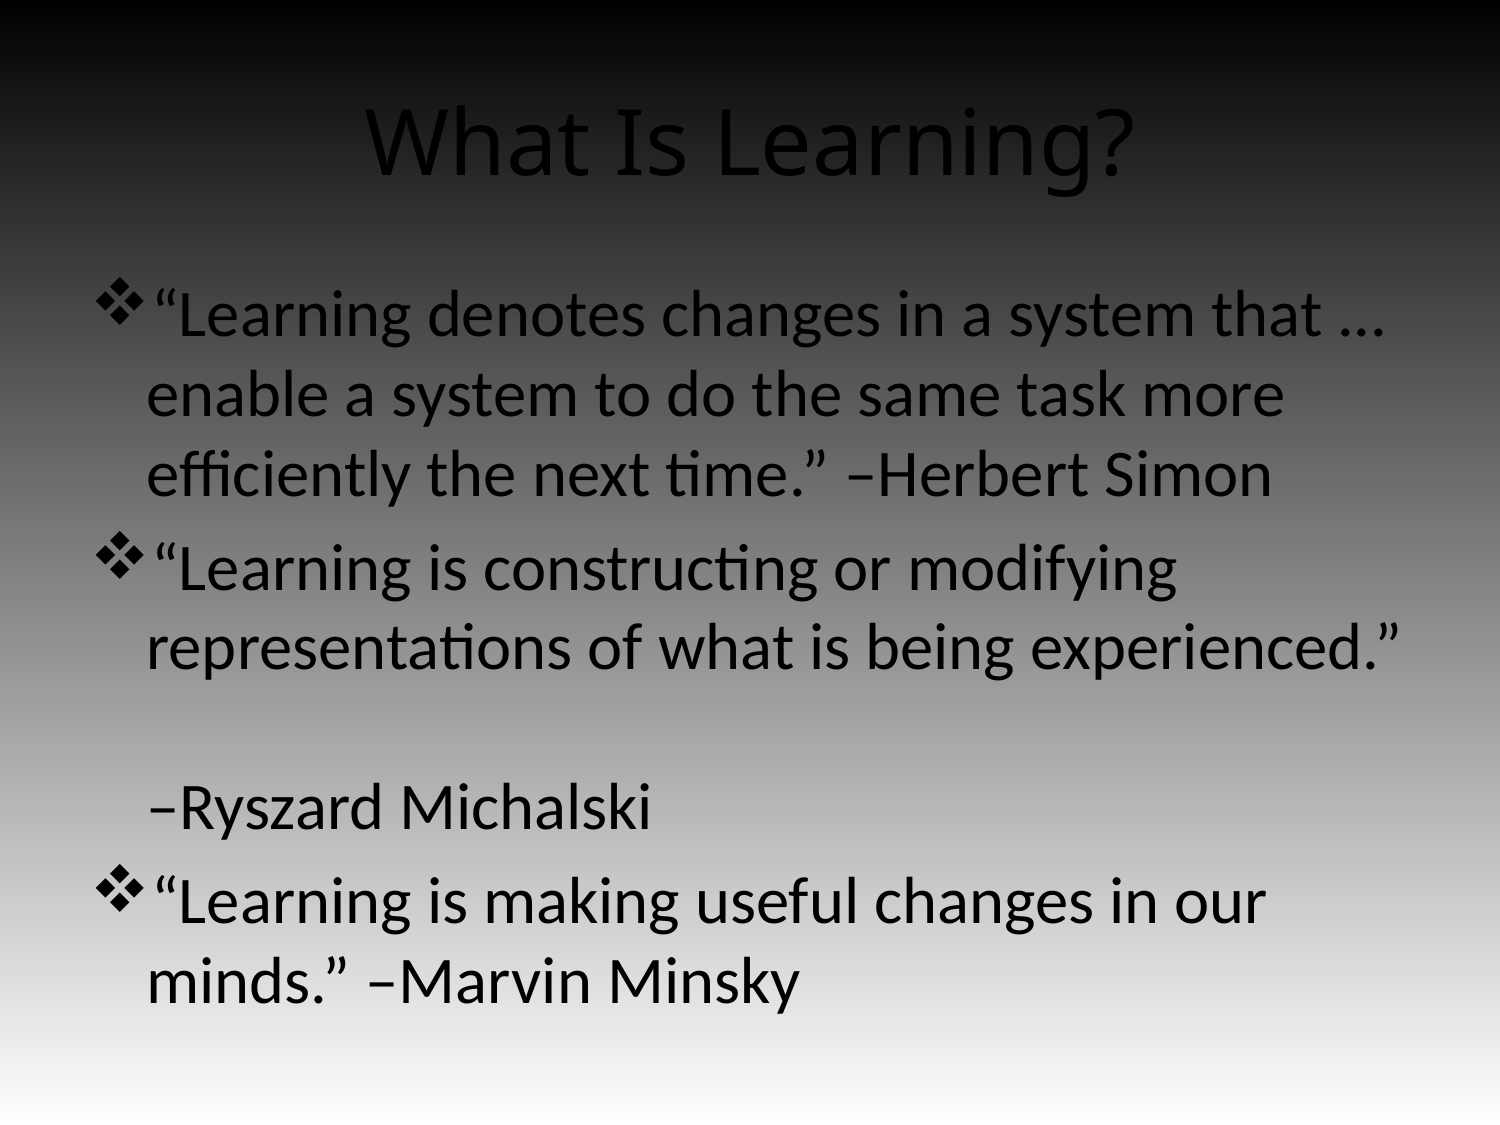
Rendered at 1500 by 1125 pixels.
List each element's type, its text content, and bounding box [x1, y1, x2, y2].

title What Is Learning? [75, 45, 1425, 233]
list “Learning denotes changes in a system that ... enable a system to do the same task more efficiently the next time.” –Herbert Simon “Learning is constructing or modifying representations of what is being experienced.” –Ryszard Michalski “Learning is making useful changes in our minds.” –Marvin Minsky [75, 262, 1425, 1005]
